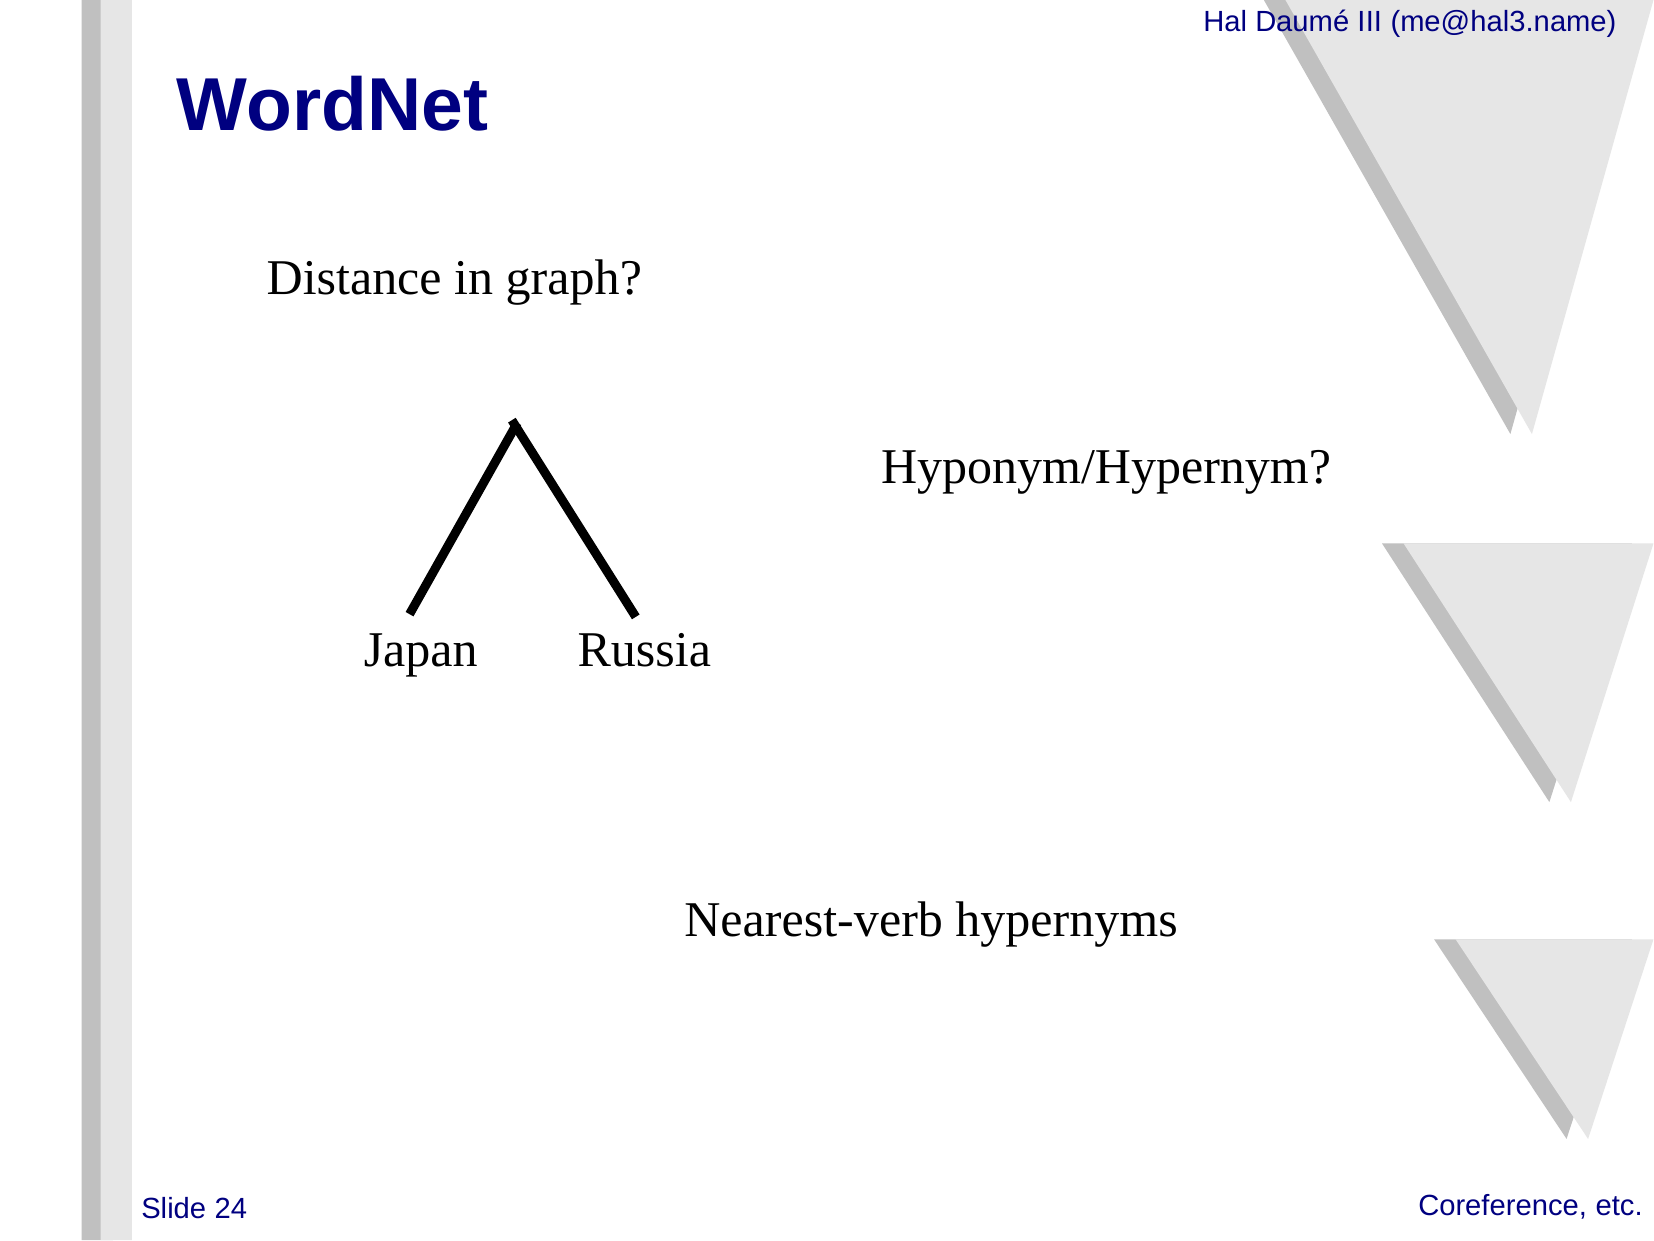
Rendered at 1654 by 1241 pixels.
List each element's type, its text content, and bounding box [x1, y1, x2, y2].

text_box Hyponym/Hypernym? [880, 439, 1322, 495]
text_box Distance in graph? [266, 250, 635, 306]
title WordNet [176, 44, 1509, 166]
text_box Nearest-verb hypernyms [684, 891, 1168, 948]
text_box Japan Russia [363, 622, 705, 678]
